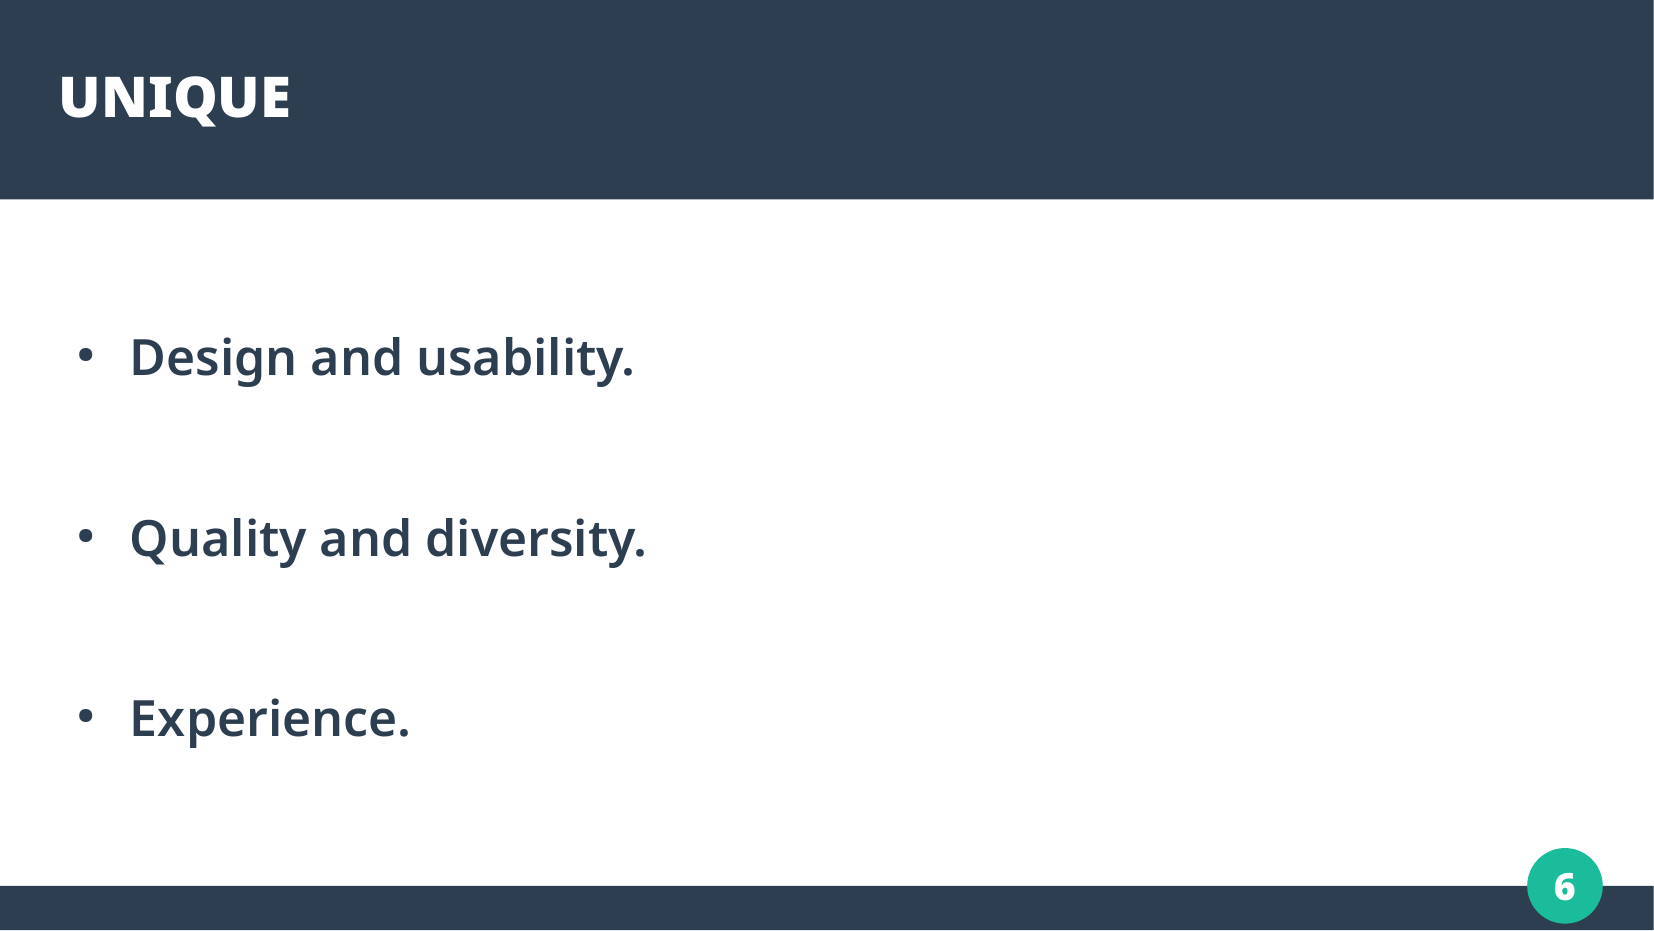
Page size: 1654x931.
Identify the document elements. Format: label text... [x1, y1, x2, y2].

list Design and usability. Quality and diversity. Experience. [59, 231, 1595, 852]
title UNIQUE [59, 37, 1595, 155]
